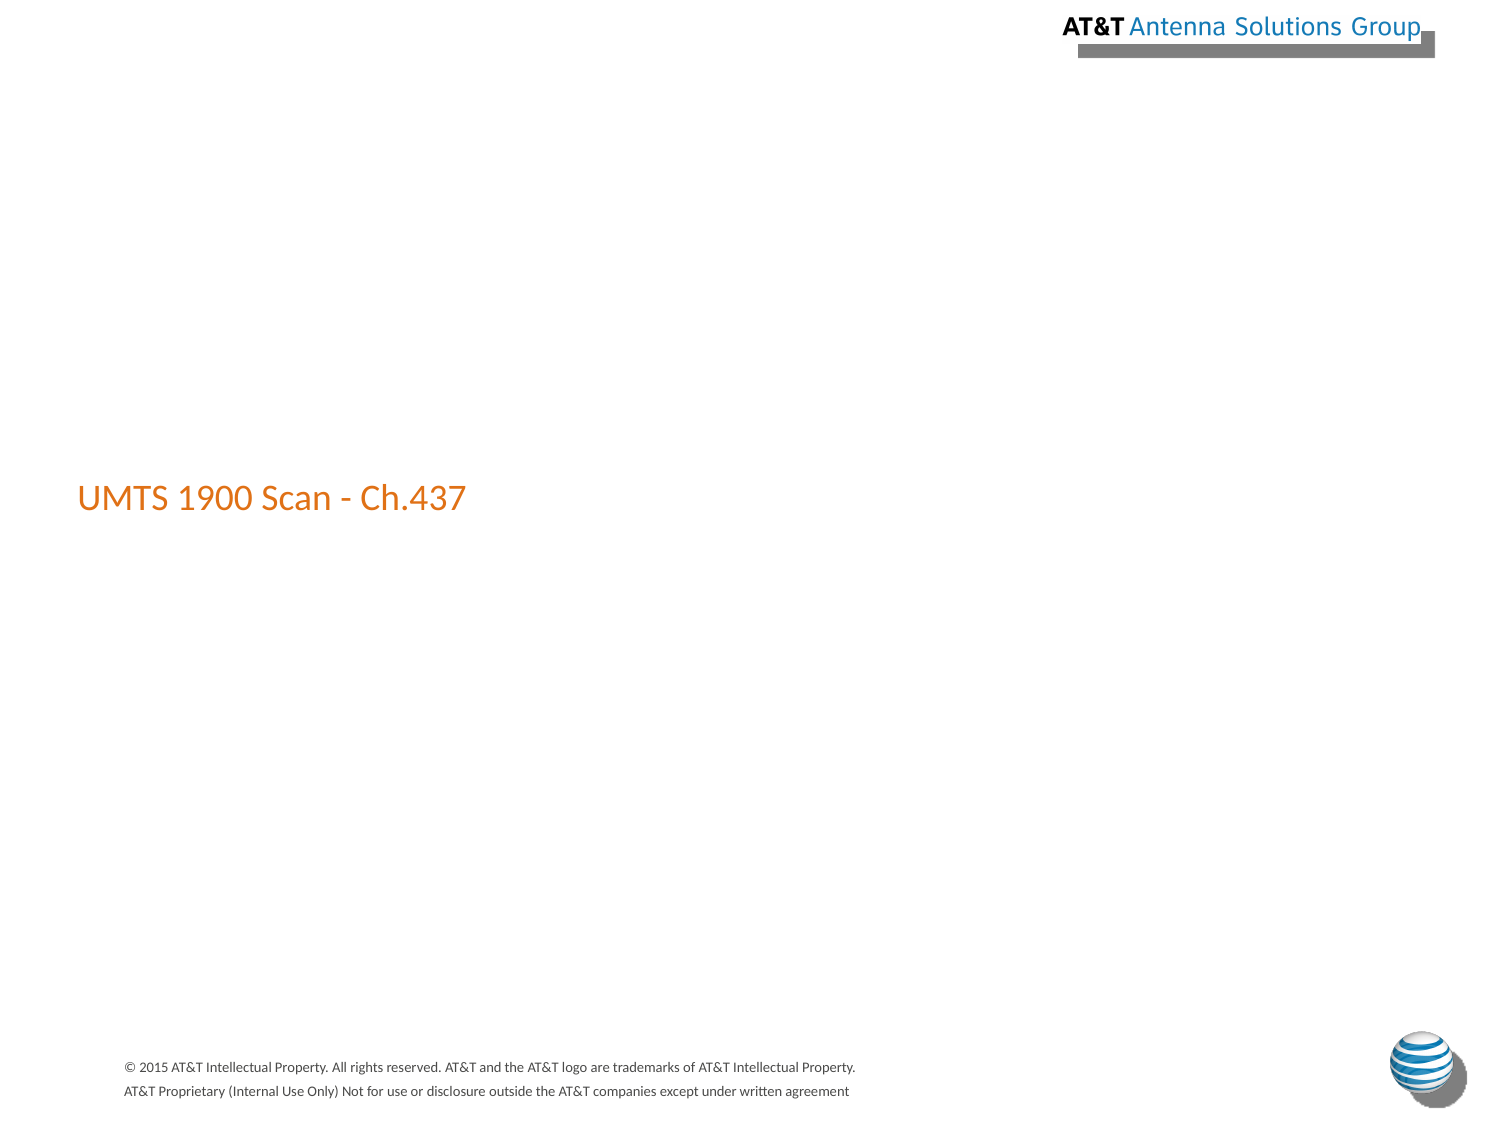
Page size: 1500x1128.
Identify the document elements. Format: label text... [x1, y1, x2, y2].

text_box UMTS 1900 Scan - Ch.437 [62, 468, 1500, 1128]
picture [1062, 15, 1421, 44]
